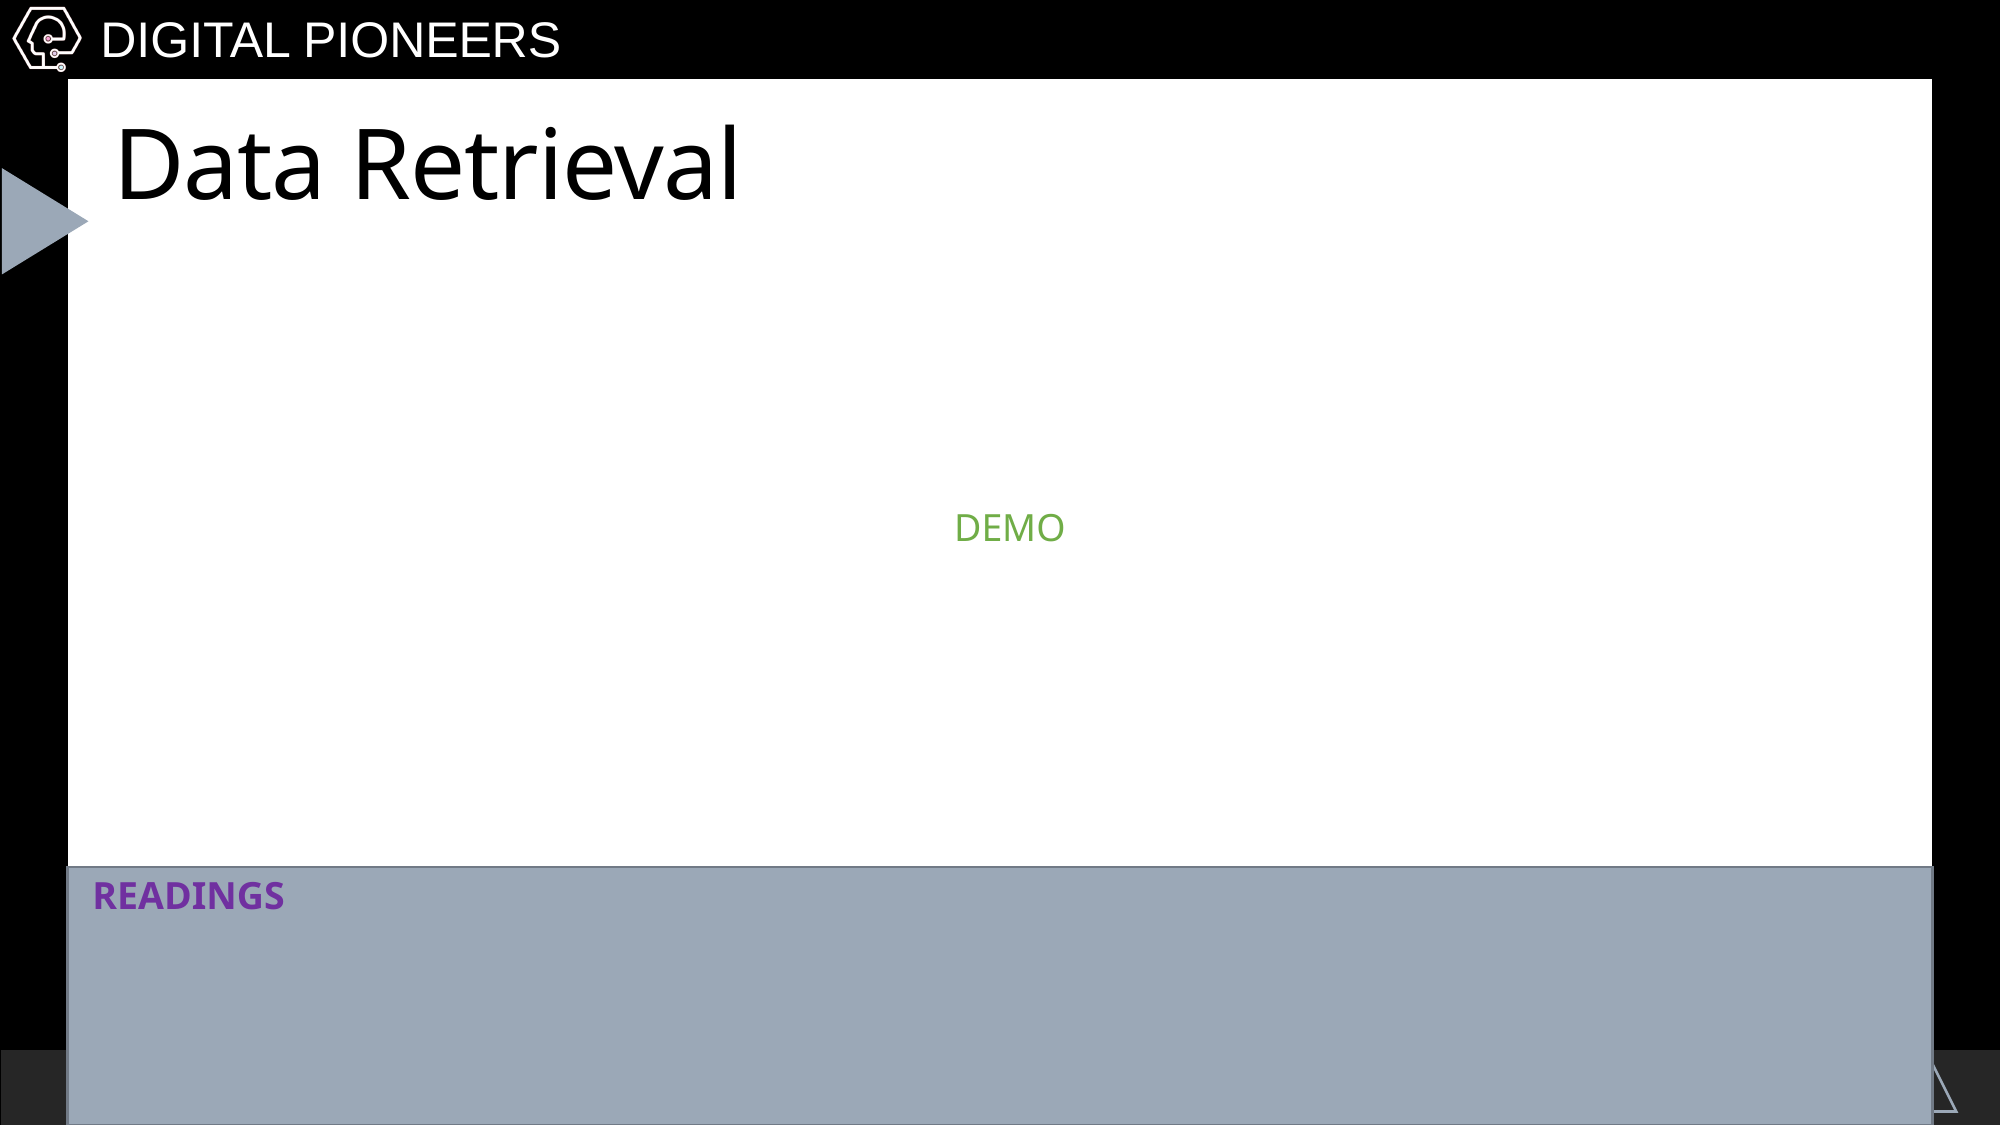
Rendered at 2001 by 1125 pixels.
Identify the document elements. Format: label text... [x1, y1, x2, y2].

title Data Retrieval [98, 93, 1813, 243]
text_box READINGS [77, 864, 315, 926]
picture [7, 5, 85, 73]
text_box [68, 867, 1933, 1125]
text_box DIGITAL PIONEERS [85, 0, 596, 76]
text_box DEMO [939, 496, 1449, 694]
